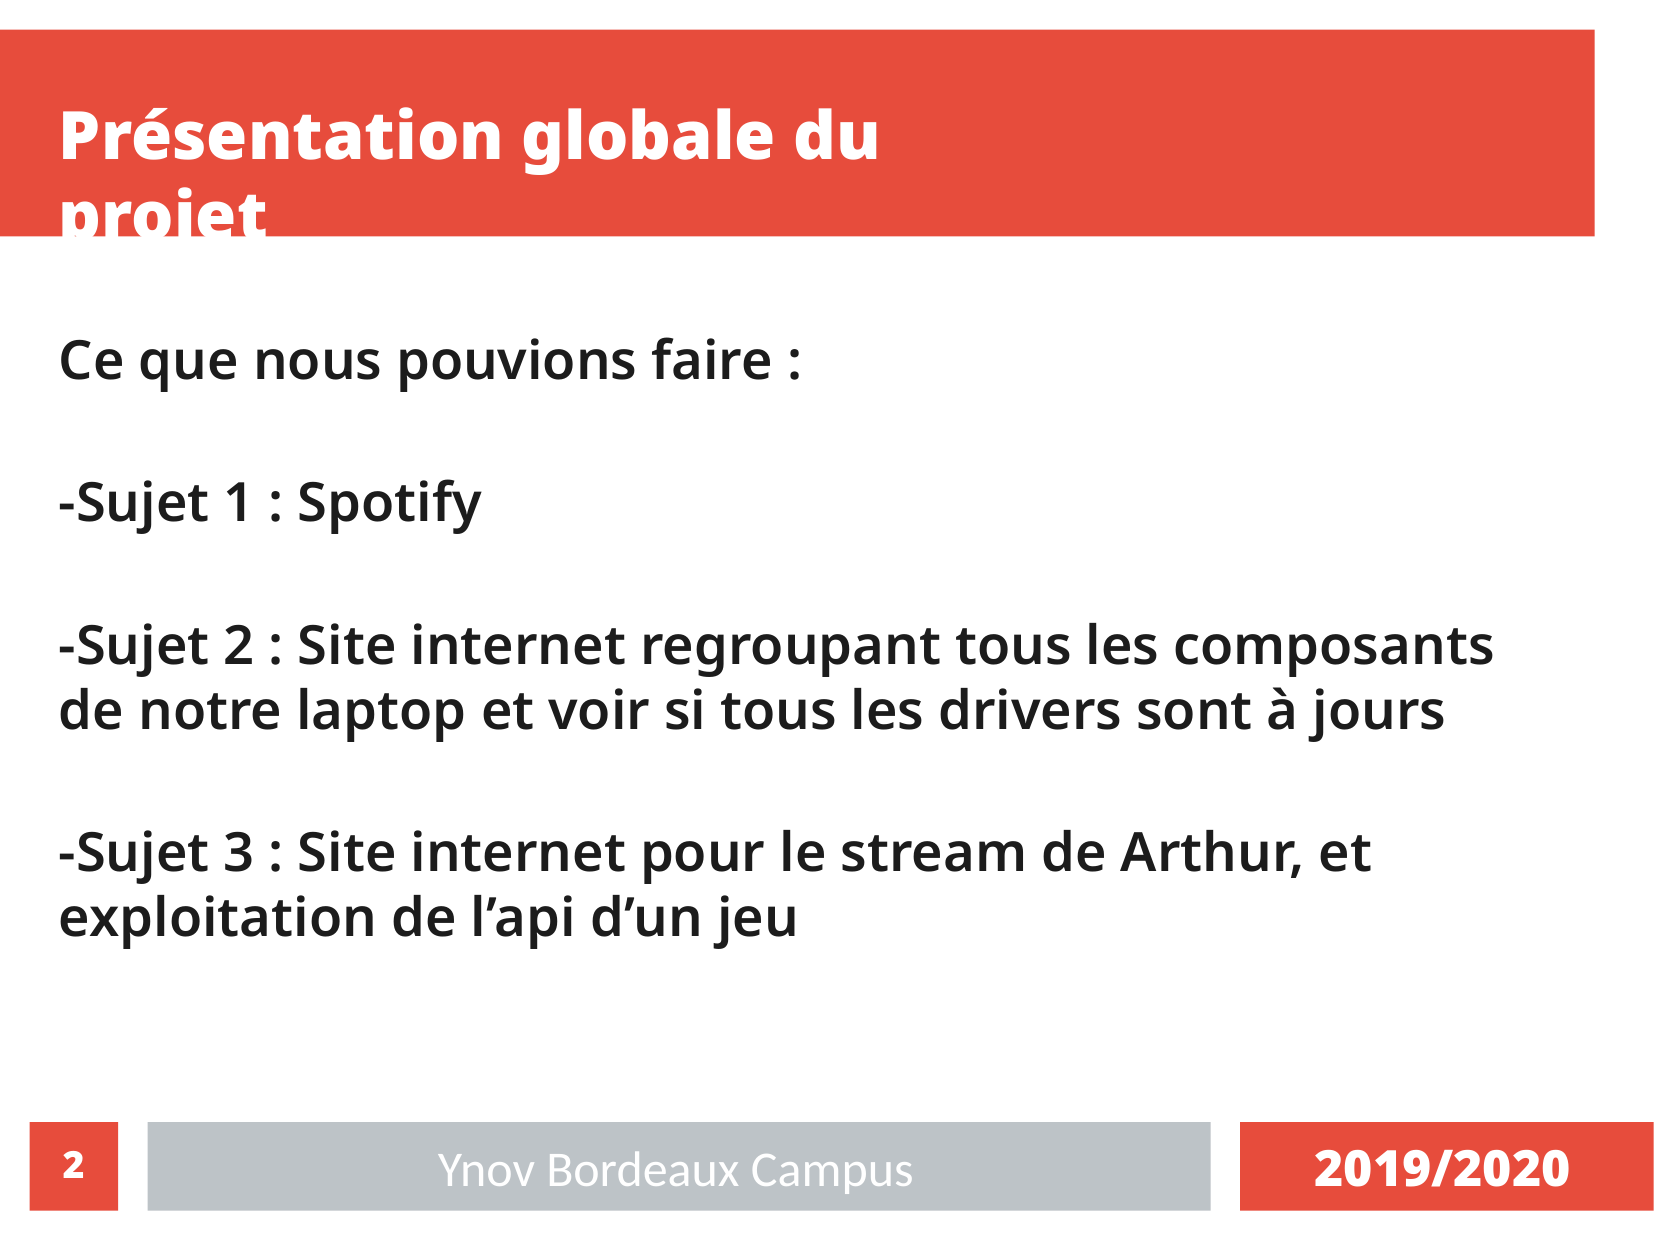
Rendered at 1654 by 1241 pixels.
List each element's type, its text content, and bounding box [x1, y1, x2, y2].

list Ce que nous pouvions faire : -Sujet 1 : Spotify -Sujet 2 : Site internet regroupant tous les composants de notre laptop et voir si tous les drivers sont à jours -Sujet 3 : Site internet pour le stream de Arthur, et exploitation de l’api d’un jeu [59, 324, 1565, 1093]
text_box 2019/2020 [1247, 1128, 1639, 1205]
title Présentation globale du projet [59, 92, 945, 175]
text_box Ynov Bordeaux Campus [153, 1128, 1199, 1205]
text_box [29, 1122, 119, 1211]
